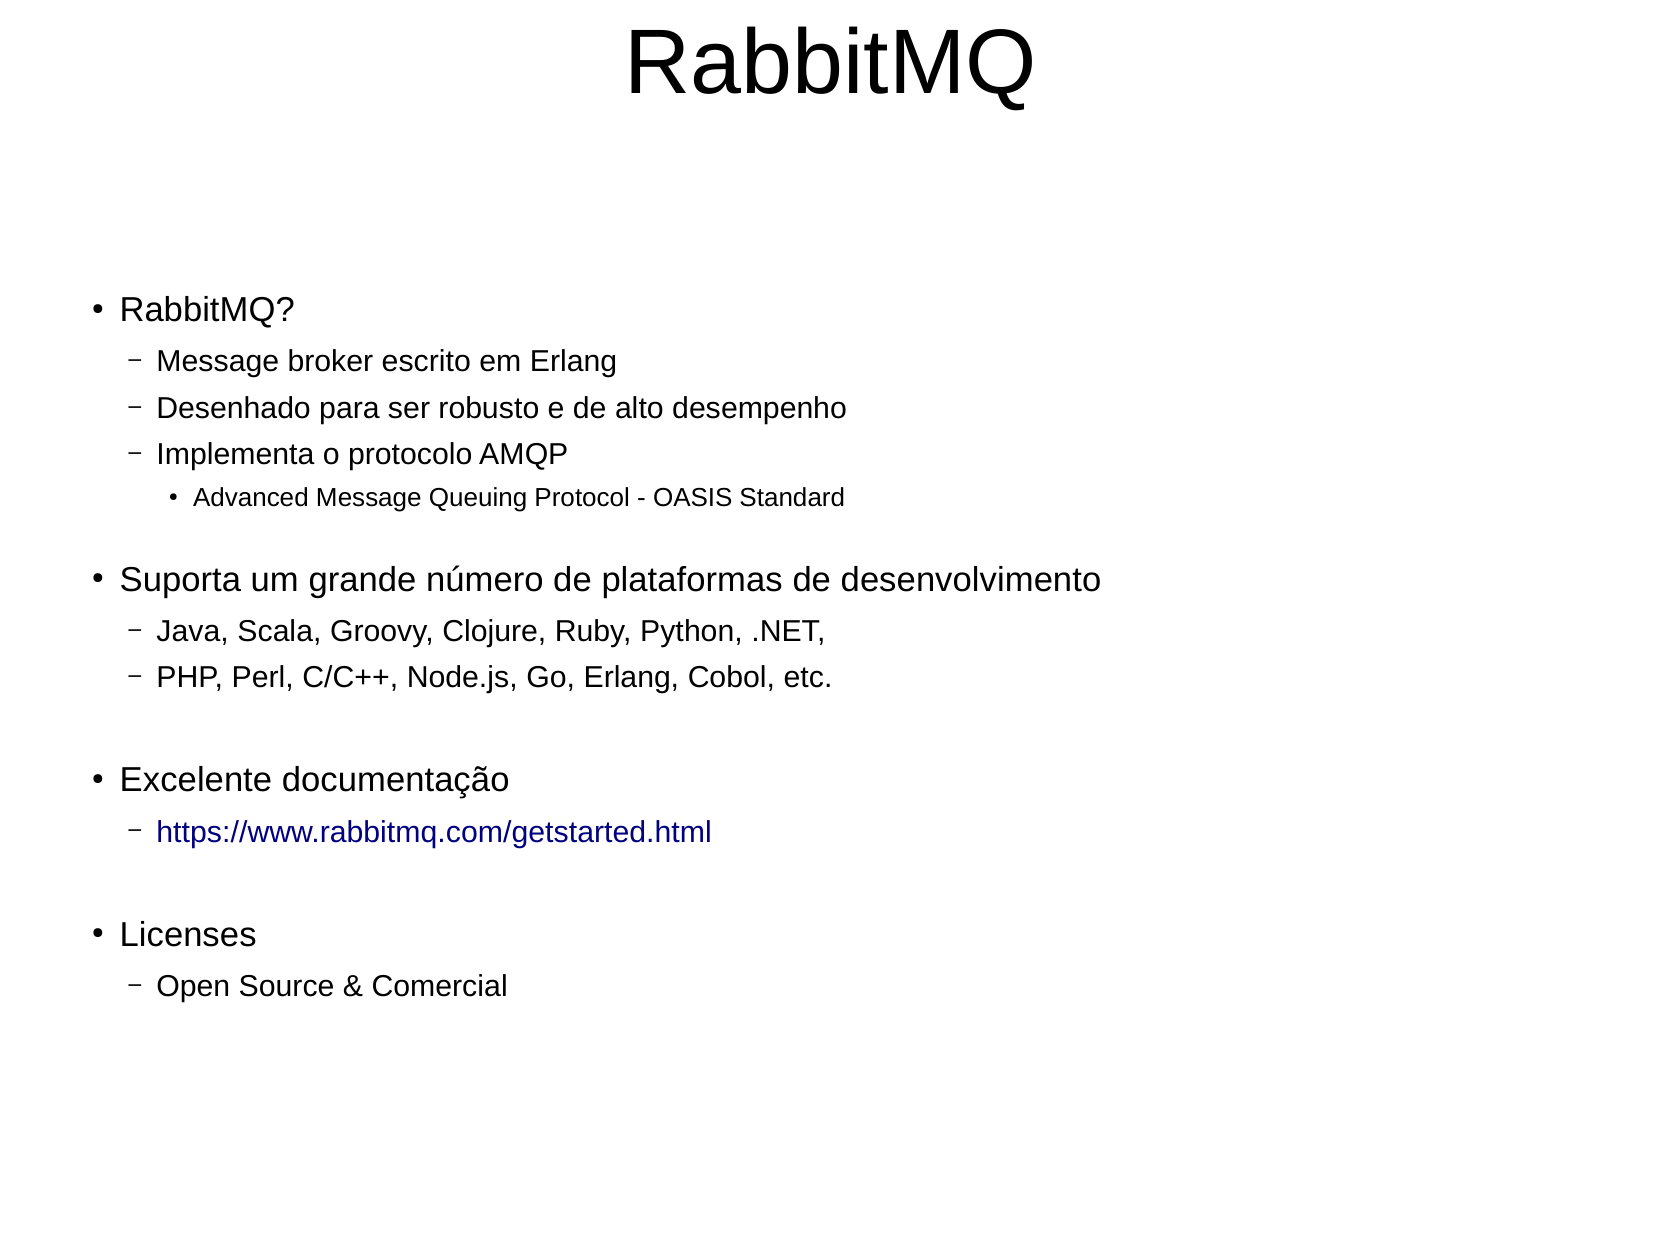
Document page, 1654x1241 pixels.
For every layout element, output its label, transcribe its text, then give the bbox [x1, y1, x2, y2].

list RabbitMQ? Message broker escrito em Erlang Desenhado para ser robusto e de alto desempenho Implementa o protocolo AMQP Advanced Message Queuing Protocol - OASIS Standard Suporta um grande número de plataformas de desenvolvimento Java, Scala, Groovy, Clojure, Ruby, Python, .NET, PHP, Perl, C/C++, Node.js, Go, Erlang, Cobol, etc. Excelente documentação https://www.rabbitmq.com/getstarted.html Licenses Open Source & Comercial [82, 290, 1571, 1010]
title RabbitMQ [86, 0, 1576, 136]
